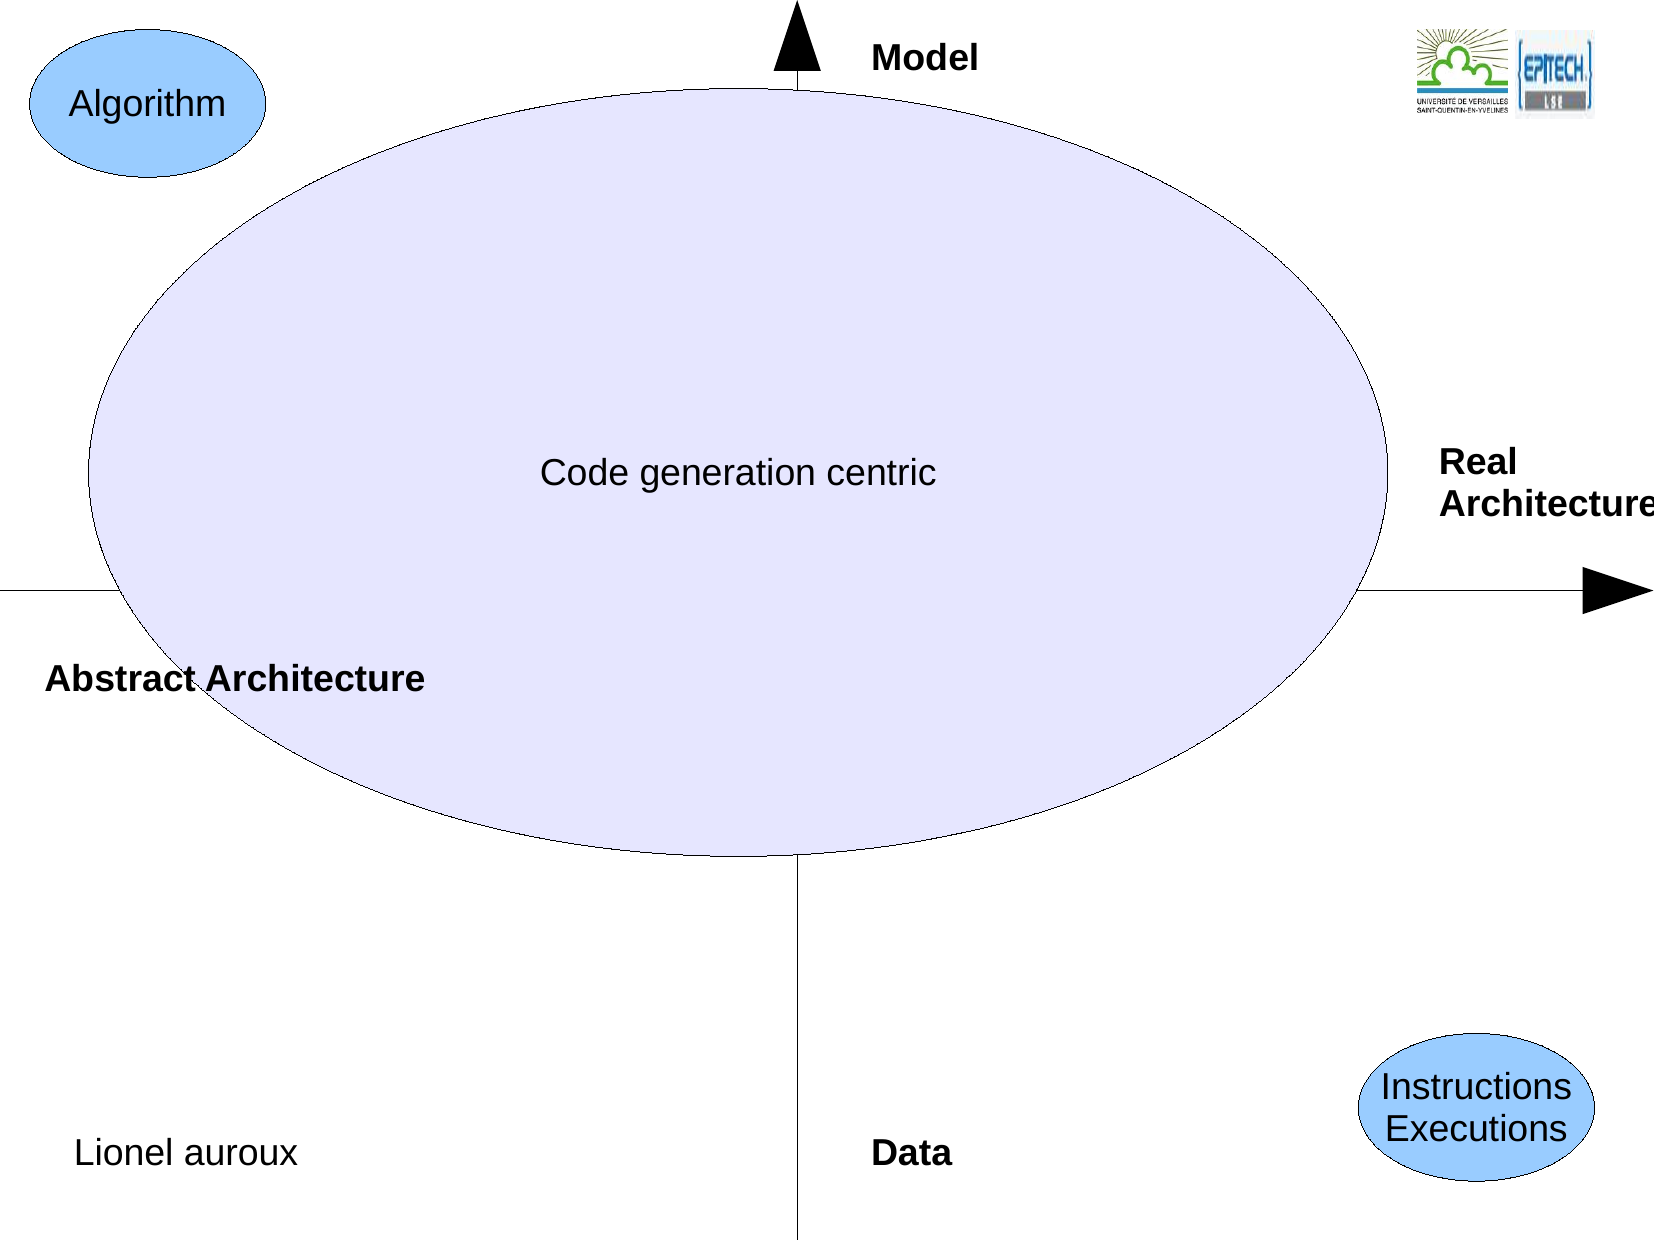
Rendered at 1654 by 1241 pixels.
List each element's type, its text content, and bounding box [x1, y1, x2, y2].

text_box Data [856, 1124, 967, 1182]
text_box Algorithm [29, 29, 266, 178]
picture [1417, 29, 1508, 113]
text_box Real Architecture [1424, 432, 1654, 532]
text_box Abstract Architecture [29, 649, 441, 707]
text_box Model [856, 29, 995, 87]
text_box Lionel auroux [59, 1124, 313, 1182]
text_box Code generation centric [88, 88, 1388, 857]
picture [1515, 30, 1595, 119]
text_box Instructions Executions [1358, 1033, 1595, 1182]
